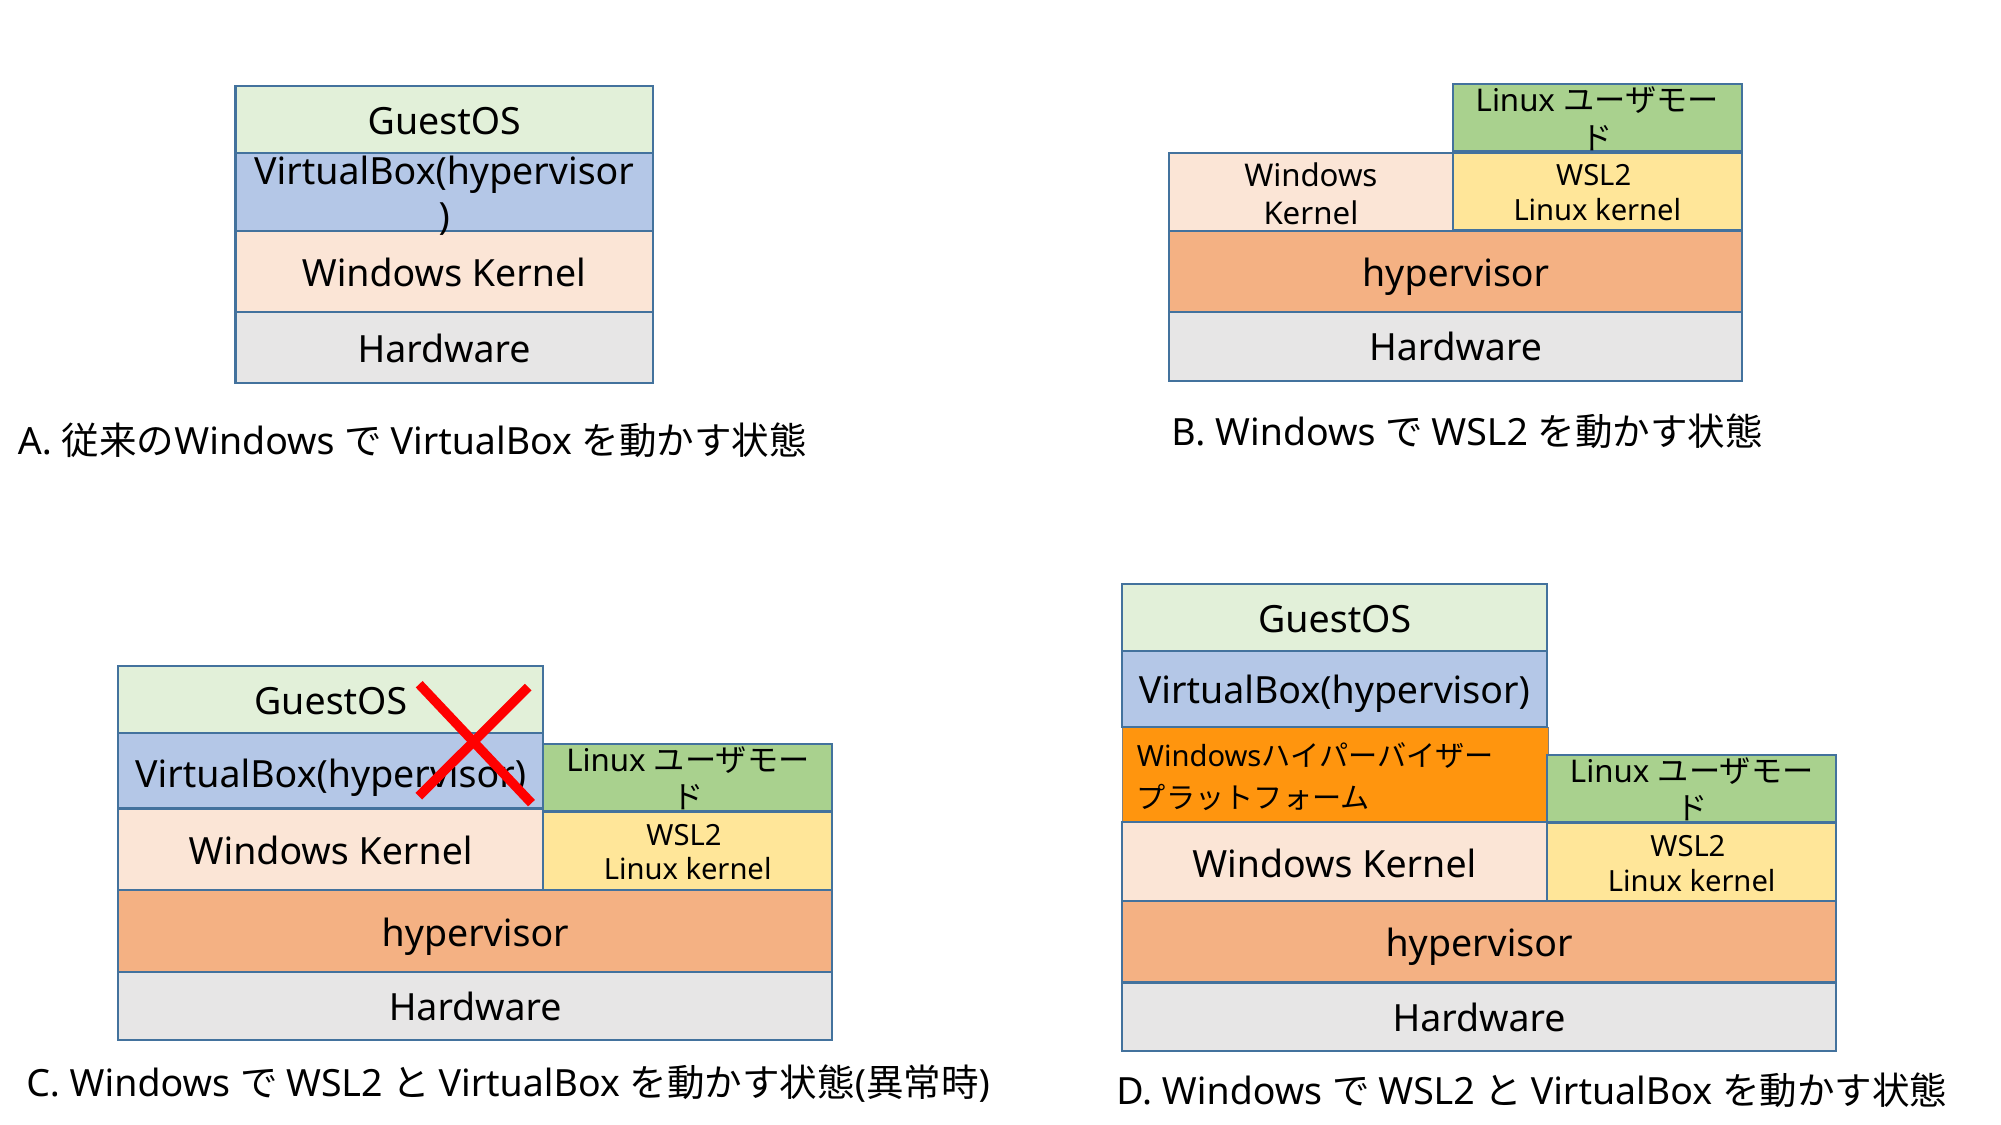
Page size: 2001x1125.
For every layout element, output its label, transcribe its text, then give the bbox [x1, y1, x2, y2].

text_box Hardware [118, 972, 833, 1041]
text_box VirtualBox(hypervisor) [1122, 651, 1548, 728]
text_box Windowsハイパーバイザー プラットフォーム [1122, 727, 1549, 821]
text_box Windows Kernel [1169, 152, 1452, 230]
text_box hypervisor [1169, 230, 1742, 313]
text_box VirtualBox(hypervisor) [118, 734, 544, 808]
text_box Hardware [1122, 983, 1837, 1052]
text_box Linux ユーザモード [543, 744, 833, 811]
text_box GuestOS [1122, 584, 1548, 651]
text_box Hardware [235, 312, 653, 383]
text_box Windows Kernel [1122, 821, 1547, 901]
text_box WSL2 Linux kernel [1547, 822, 1837, 901]
text_box WSL2 Linux kernel [543, 812, 833, 890]
text_box C. Windows で WSL2 と VirtualBox を動かす状態(異常時) [11, 1051, 1005, 1112]
text_box hypervisor [1122, 901, 1837, 983]
text_box GuestOS [235, 86, 653, 154]
text_box D. Windows で WSL2 と VirtualBox を動かす状態 [1101, 1059, 1962, 1120]
text_box B. Windows で WSL2 を動かす状態 [1156, 400, 1778, 461]
text_box VirtualBox(hypervisor) [235, 154, 653, 231]
text_box WSL2 Linux kernel [1452, 152, 1742, 230]
text_box Hardware [1169, 313, 1742, 381]
text_box Linux ユーザモード [1547, 754, 1837, 822]
text_box GuestOS [118, 666, 544, 734]
text_box A. 従来のWindows で VirtualBox を動かす状態 [3, 409, 822, 470]
text_box Windows Kernel [118, 808, 544, 890]
text_box Windows Kernel [235, 231, 653, 312]
text_box Linux ユーザモード [1452, 84, 1742, 152]
text_box hypervisor [118, 890, 833, 972]
